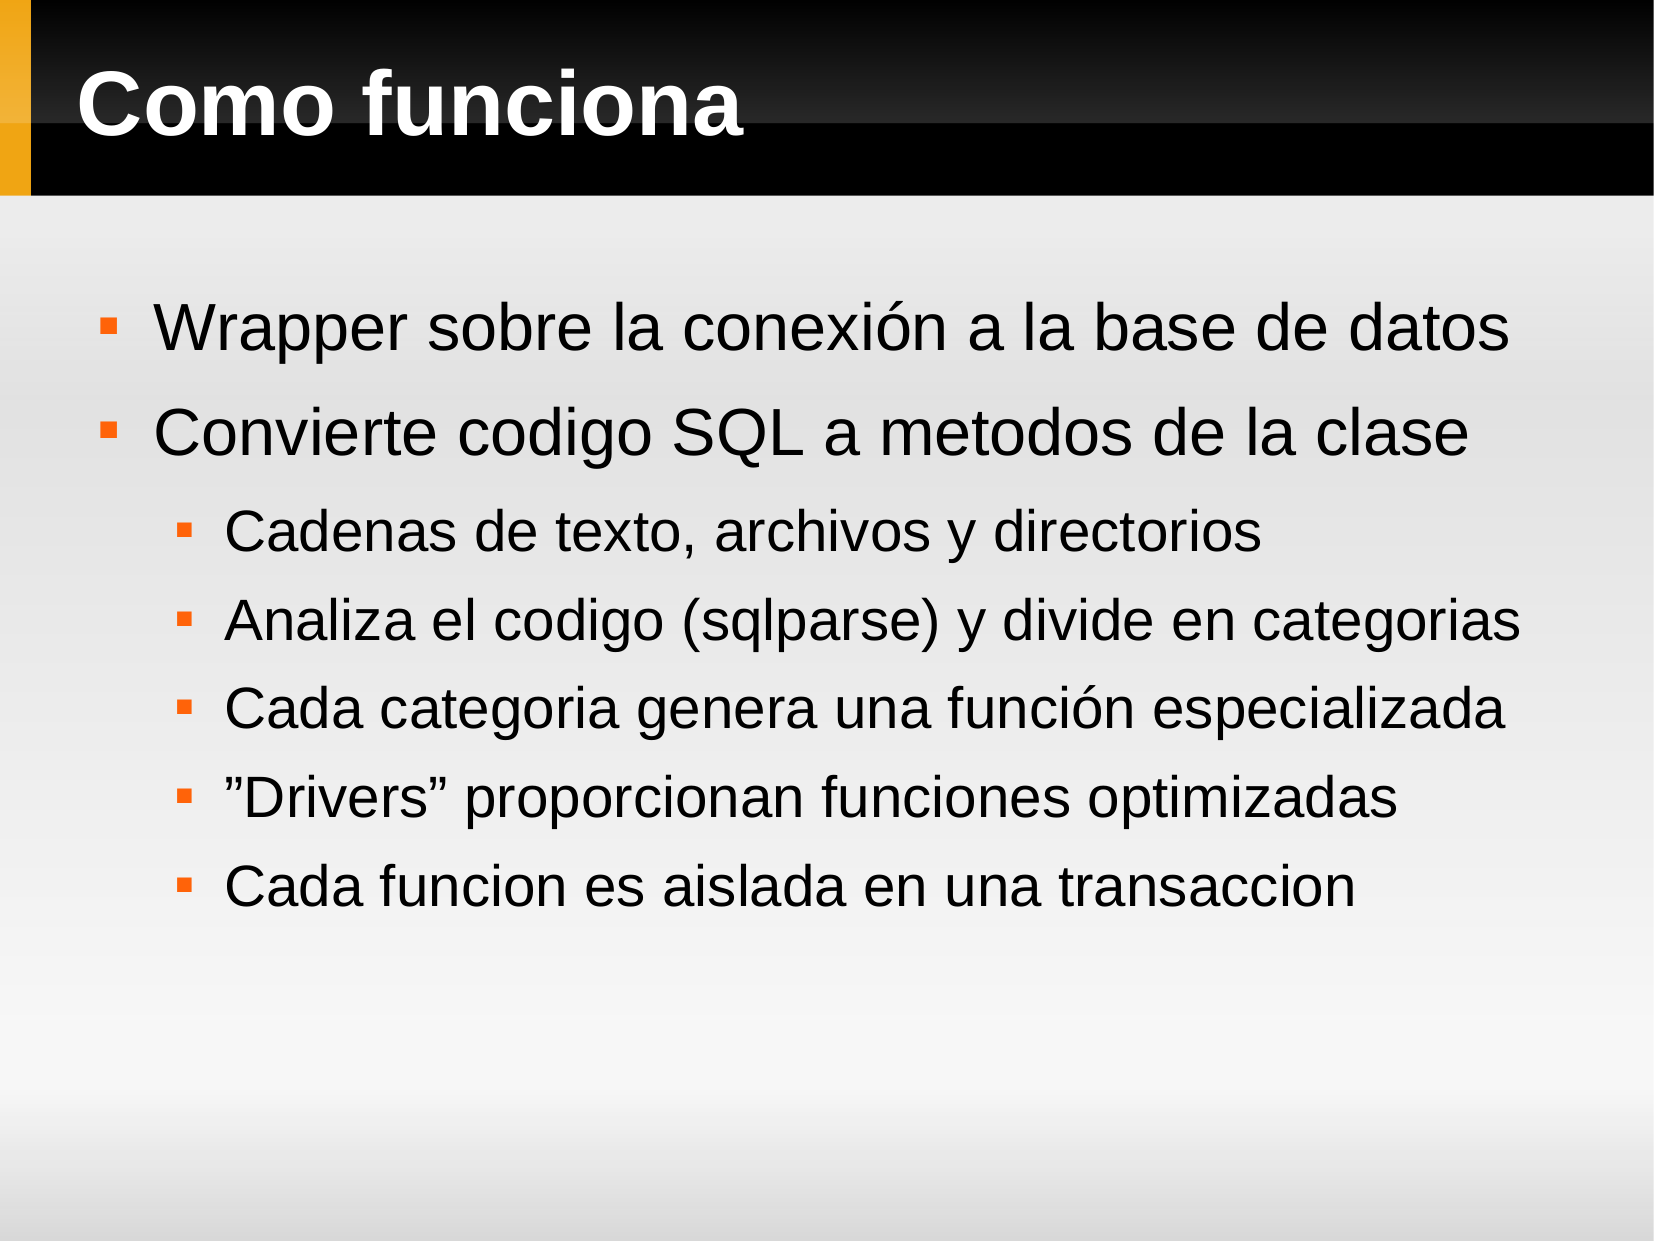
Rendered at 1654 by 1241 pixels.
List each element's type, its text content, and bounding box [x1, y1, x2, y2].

title Como funciona [76, 0, 1565, 208]
list Wrapper sobre la conexión a la base de datos Convierte codigo SQL a metodos de la clase Cadenas de texto, archivos y directorios Analiza el codigo (sqlparse) y divide en categorias Cada categoria genera una función especializada ”Drivers” proporcionan funciones optimizadas Cada funcion es aislada en una transaccion [82, 290, 1571, 1109]
picture [0, 0, 1654, 1241]
